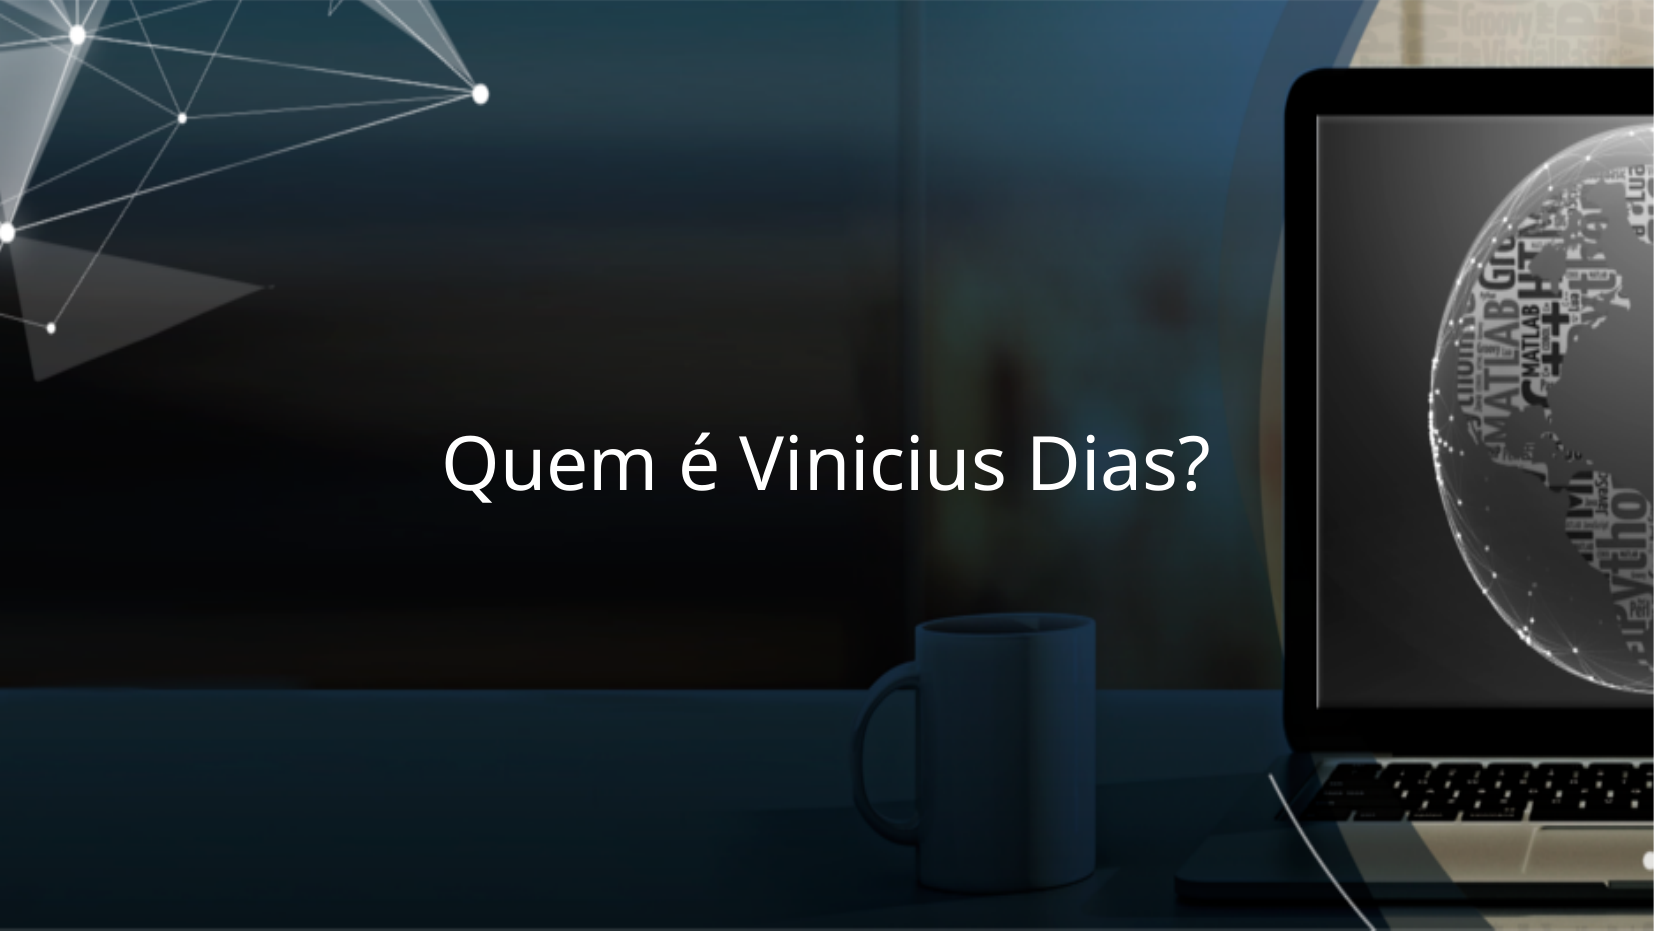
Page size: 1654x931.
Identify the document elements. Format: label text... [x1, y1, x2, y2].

subtitle Quem é Vinicius Dias? [82, 37, 1571, 886]
picture [0, 0, 1654, 931]
